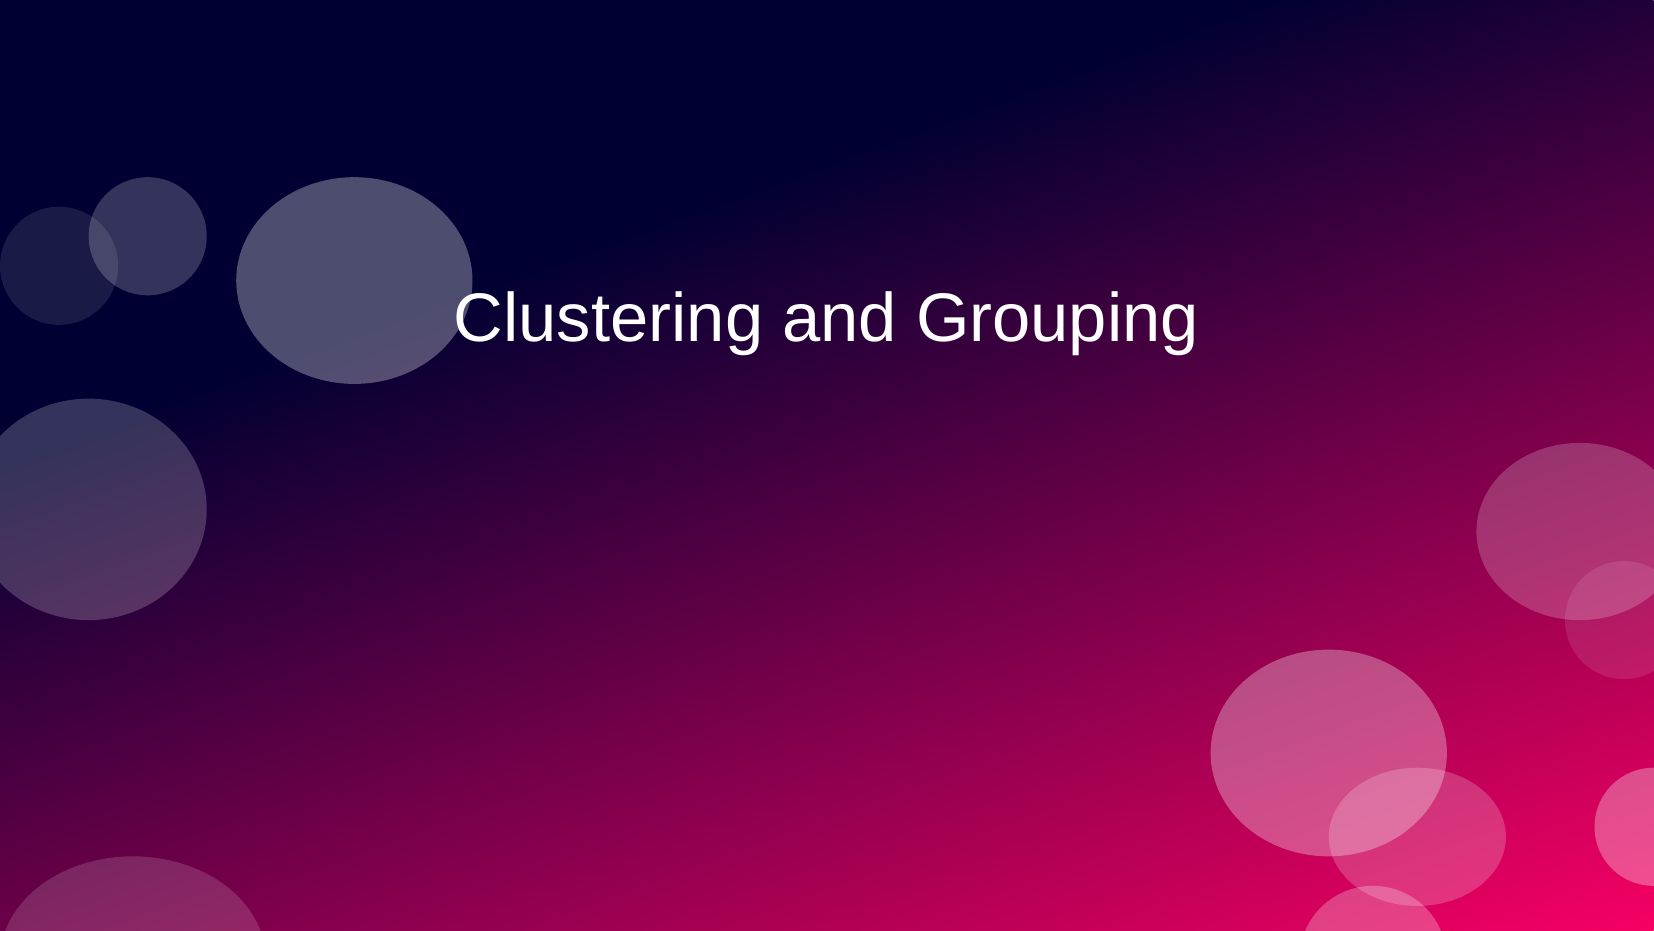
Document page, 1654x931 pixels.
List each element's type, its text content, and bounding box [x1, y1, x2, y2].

title Clustering and Grouping [88, 236, 1565, 399]
